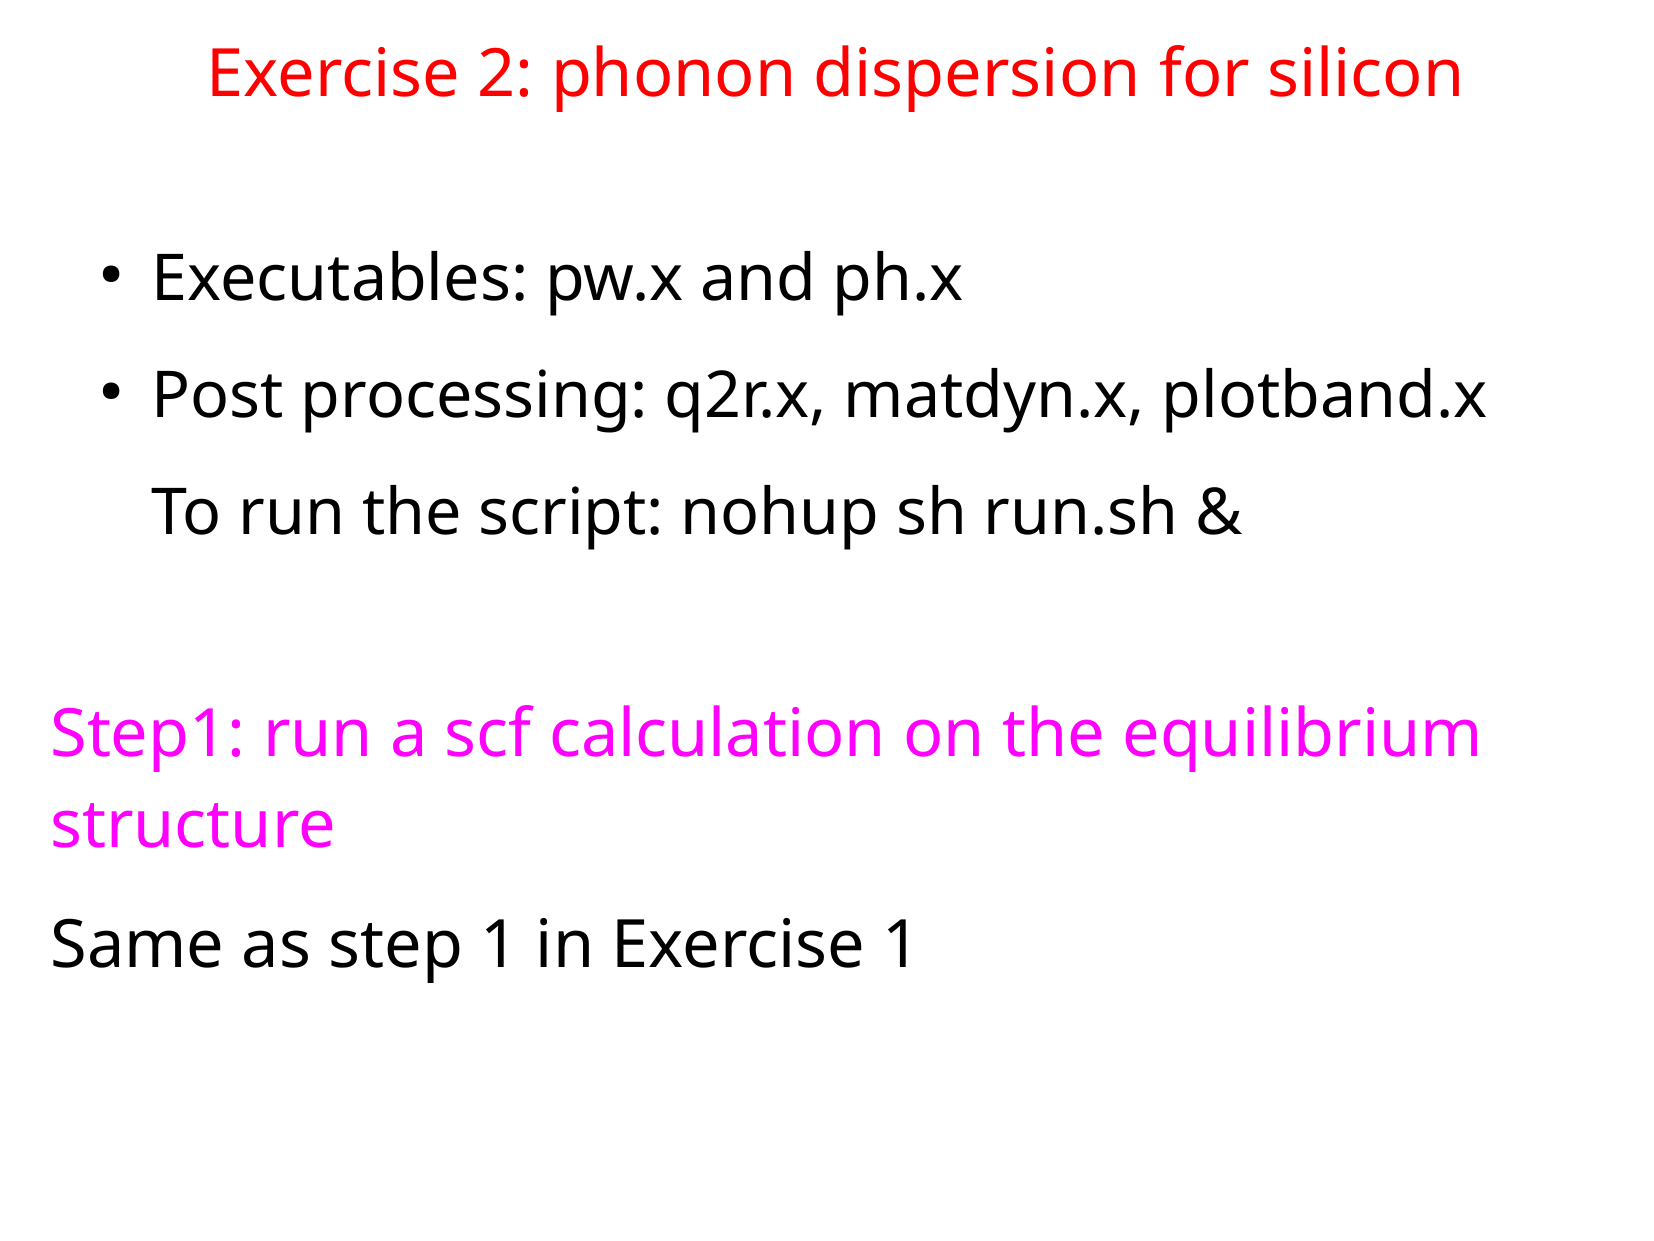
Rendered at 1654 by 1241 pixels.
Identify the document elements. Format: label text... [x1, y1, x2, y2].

text_box Step1: run a scf calculation on the equilibrium structure Same as step 1 in Exercise 1 [50, 685, 1654, 1046]
title Exercise 2: phonon dispersion for silicon [35, 0, 1654, 174]
list Executables: pw.x and ph.x Post processing: q2r.x, matdyn.x, plotband.x To run the script: nohup sh run.sh & [82, 231, 1538, 556]
